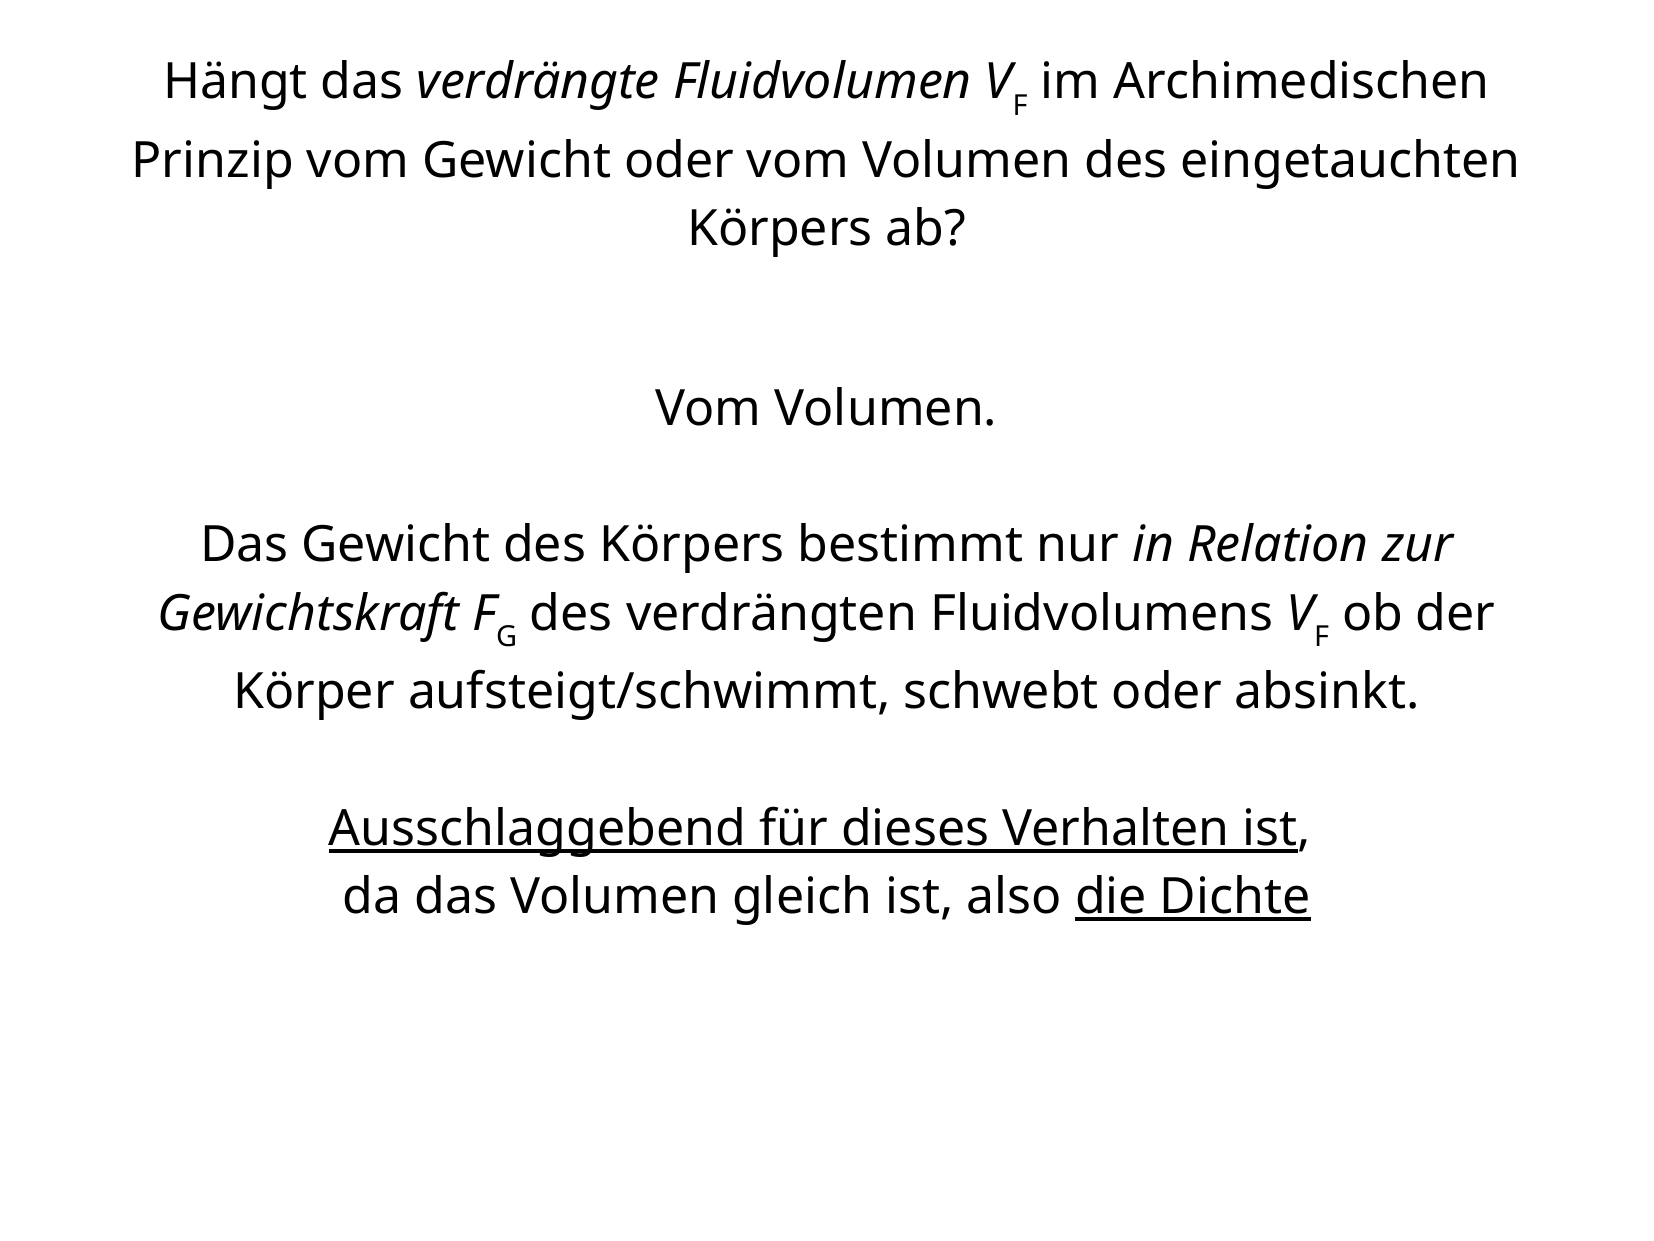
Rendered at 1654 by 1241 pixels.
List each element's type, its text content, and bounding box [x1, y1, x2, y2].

title Hängt das verdrängte Fluidvolumen VF im Archimedischen Prinzip vom Gewicht oder vom Volumen des eingetauchten Körpers ab? [82, 49, 1571, 257]
subtitle Vom Volumen. Das Gewicht des Körpers bestimmt nur in Relation zur Gewichtskraft FG des verdrängten Fluidvolumens VF ob der Körper aufsteigt/schwimmt, schwebt oder absinkt. Ausschlaggebend für dieses Verhalten ist, da das Volumen gleich ist, also die Dichte [82, 290, 1571, 1010]
